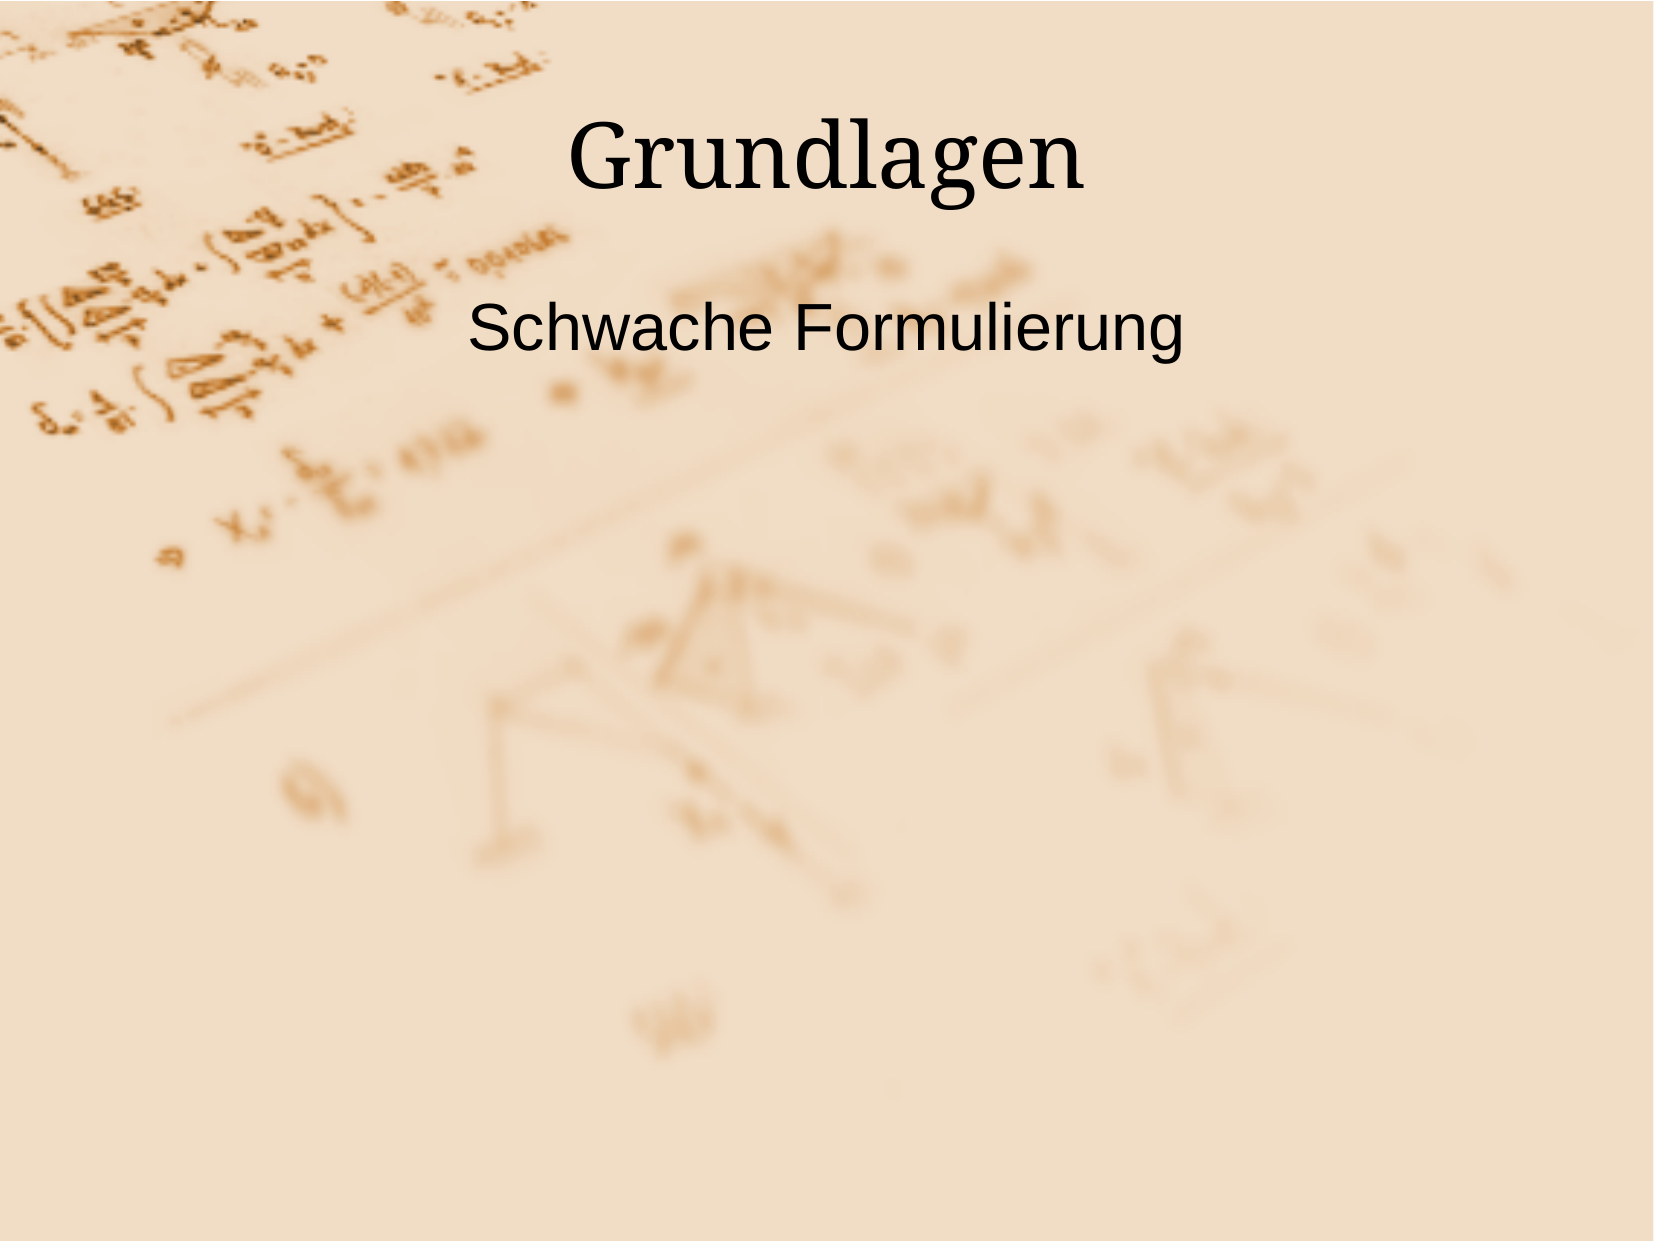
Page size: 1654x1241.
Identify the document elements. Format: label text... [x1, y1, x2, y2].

list Schwache Formulierung [82, 290, 1571, 1109]
picture [0, 1, 1654, 1241]
title Grundlagen [82, 49, 1571, 257]
